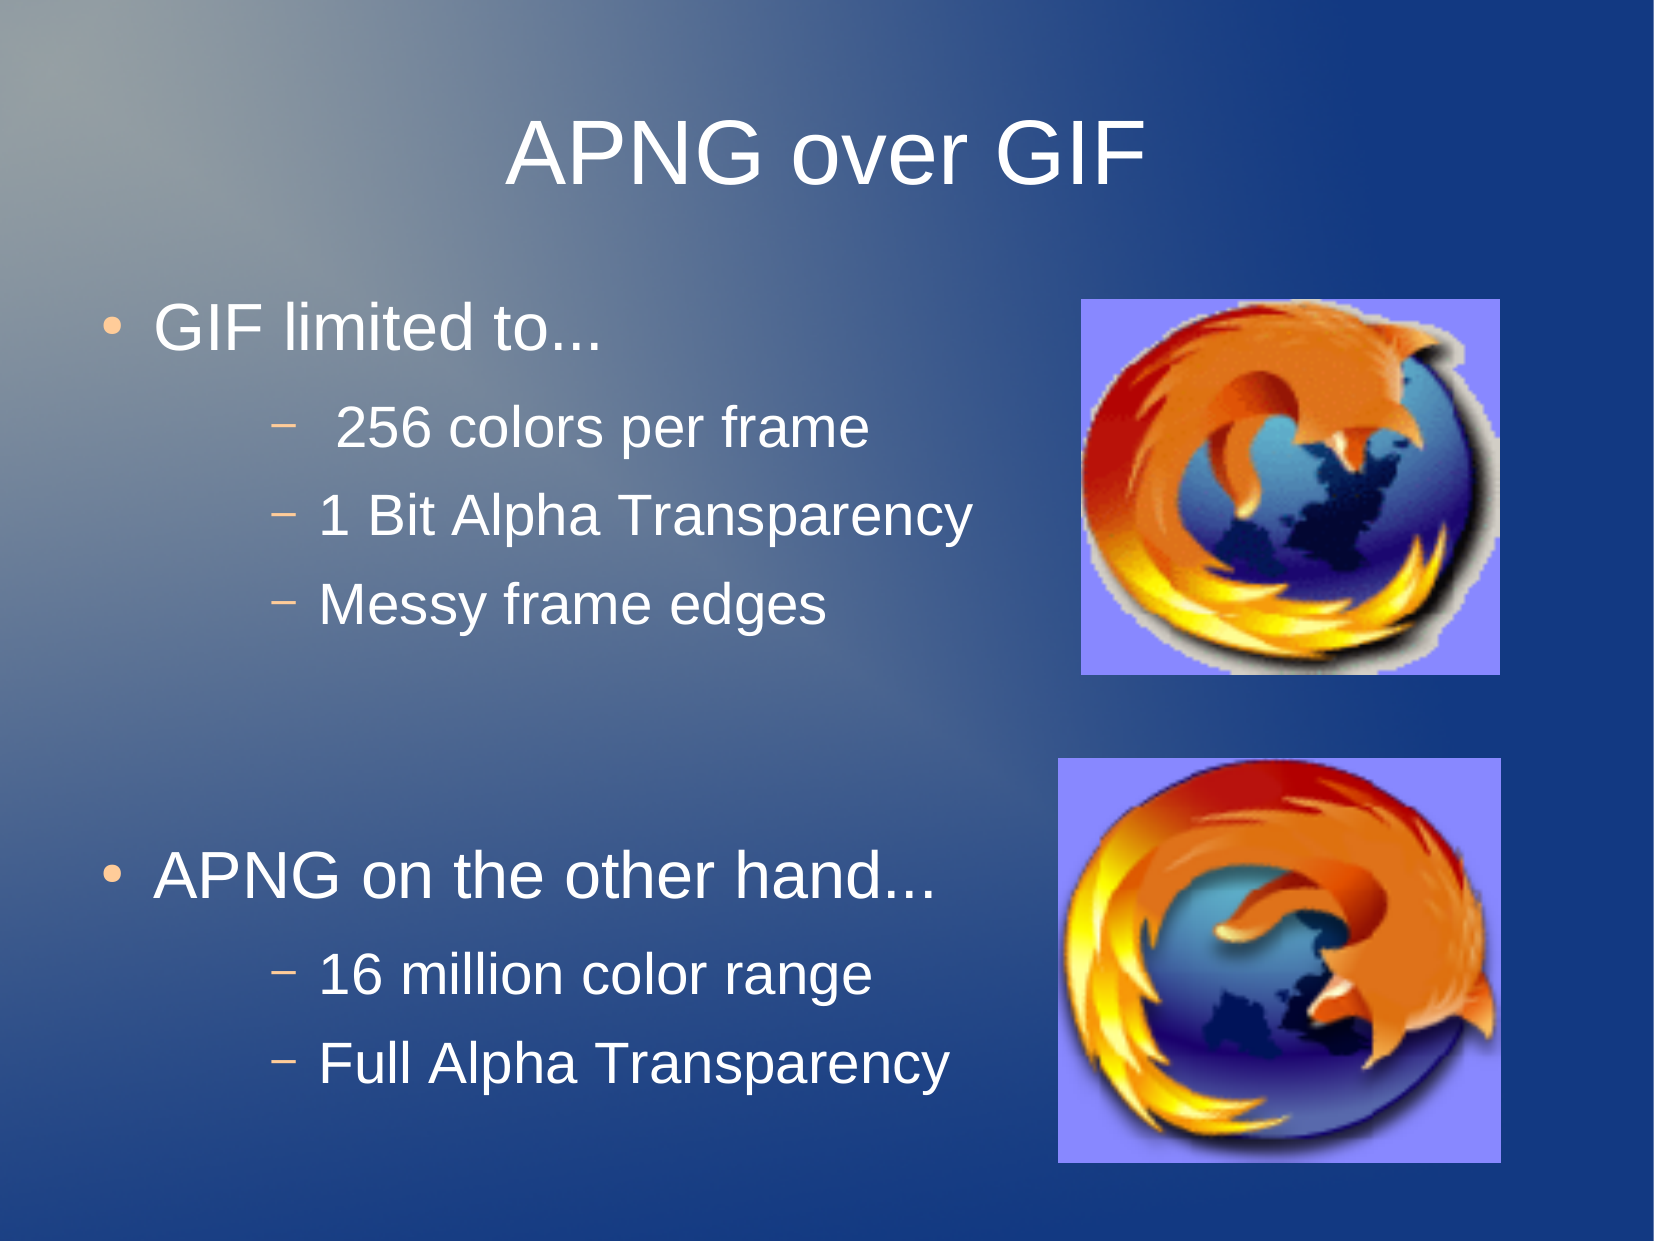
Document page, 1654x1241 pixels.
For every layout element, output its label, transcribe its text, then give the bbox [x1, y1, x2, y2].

list GIF limited to... 256 colors per frame 1 Bit Alpha Transparency Messy frame edges APNG on the other hand... 16 million color range Full Alpha Transparency [82, 290, 1571, 1241]
picture [1081, 299, 1501, 676]
title APNG over GIF [82, 56, 1571, 250]
picture [0, 0, 1654, 1241]
picture [1058, 758, 1501, 1163]
